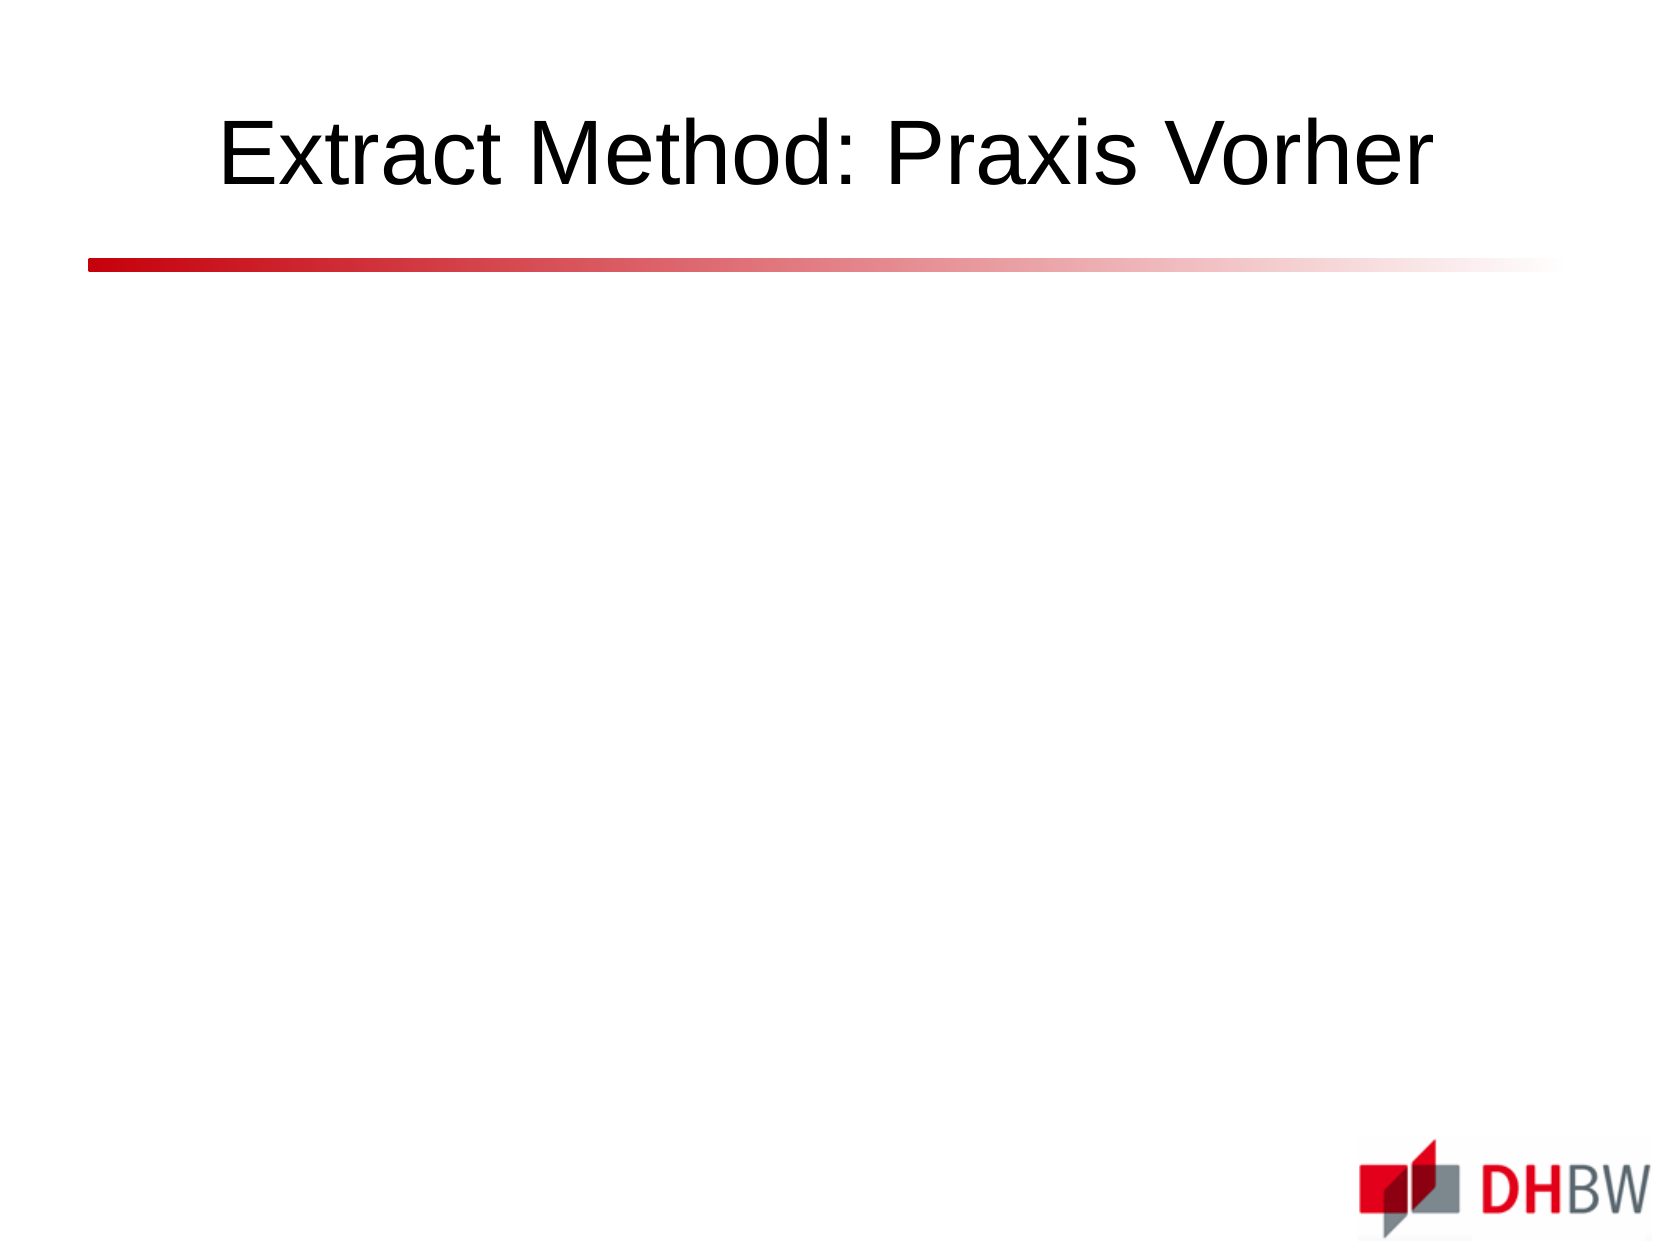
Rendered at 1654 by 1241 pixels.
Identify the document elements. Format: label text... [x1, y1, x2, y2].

title Extract Method: Praxis Vorher [82, 56, 1571, 250]
picture [1358, 1137, 1652, 1241]
